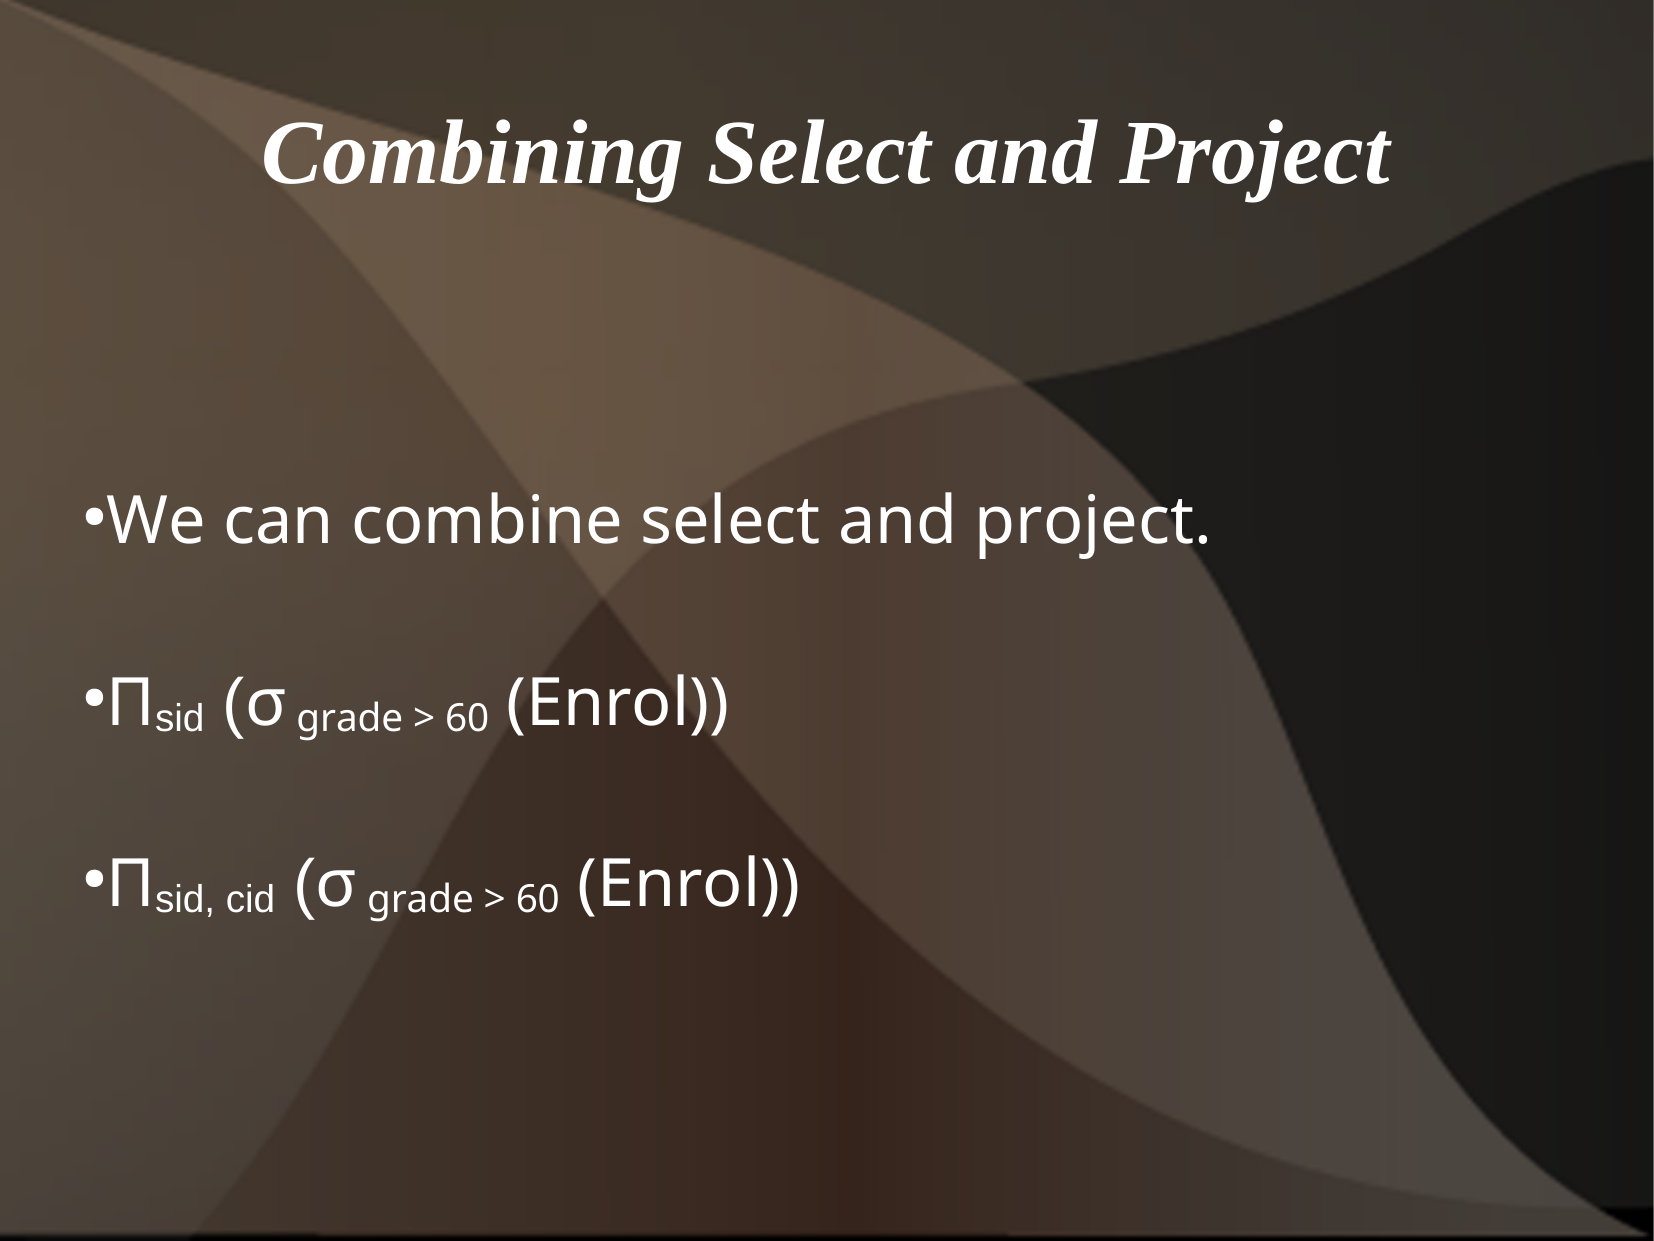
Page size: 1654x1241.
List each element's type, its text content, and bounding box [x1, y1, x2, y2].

title Combining Select and Project [82, 56, 1571, 250]
subtitle We can combine select and project. Πsid (σ grade > 60 (Enrol)) Πsid, cid (σ grade > 60 (Enrol)) [82, 297, 1571, 1102]
picture [0, 0, 1654, 1241]
